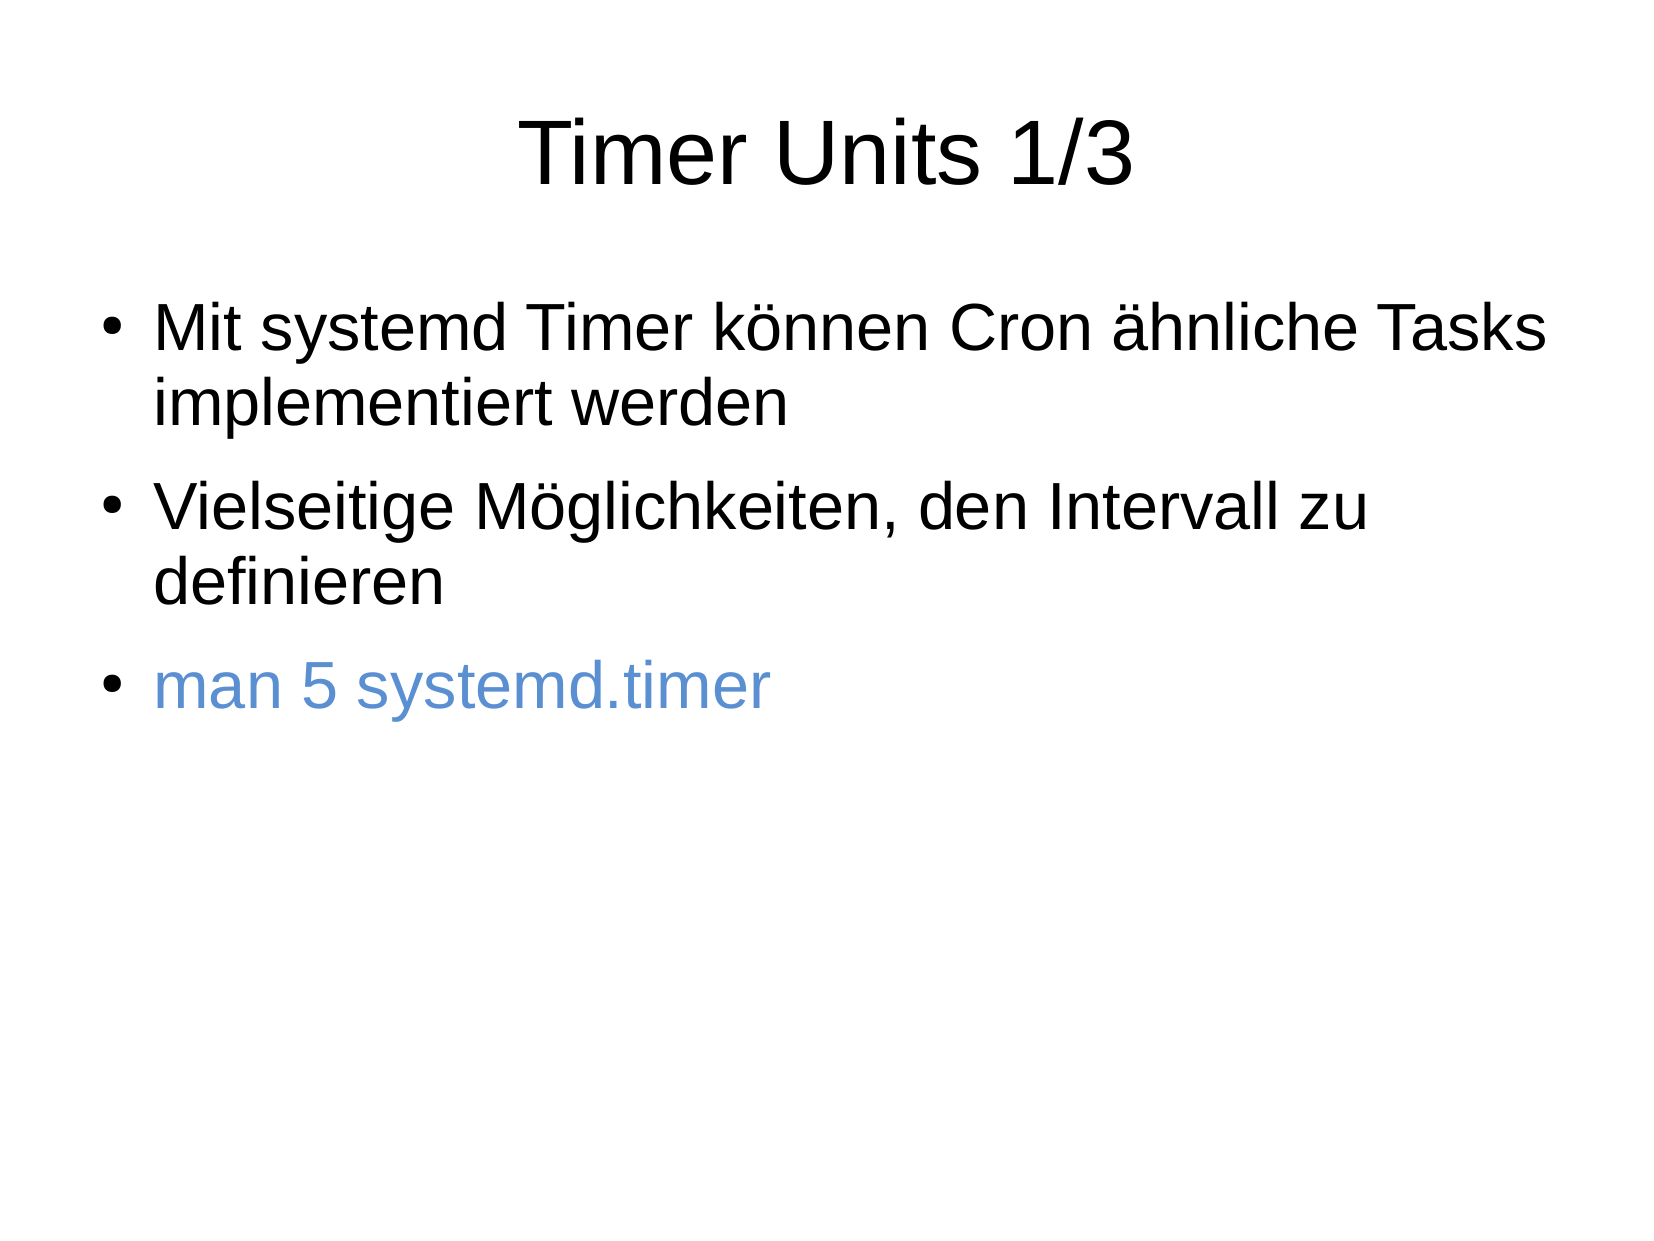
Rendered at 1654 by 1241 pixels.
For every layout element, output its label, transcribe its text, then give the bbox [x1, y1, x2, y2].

list Mit systemd Timer können Cron ähnliche Tasks implementiert werden Vielseitige Möglichkeiten, den Intervall zu definieren man 5 systemd.timer [82, 290, 1571, 1010]
title Timer Units 1/3 [82, 49, 1571, 257]
